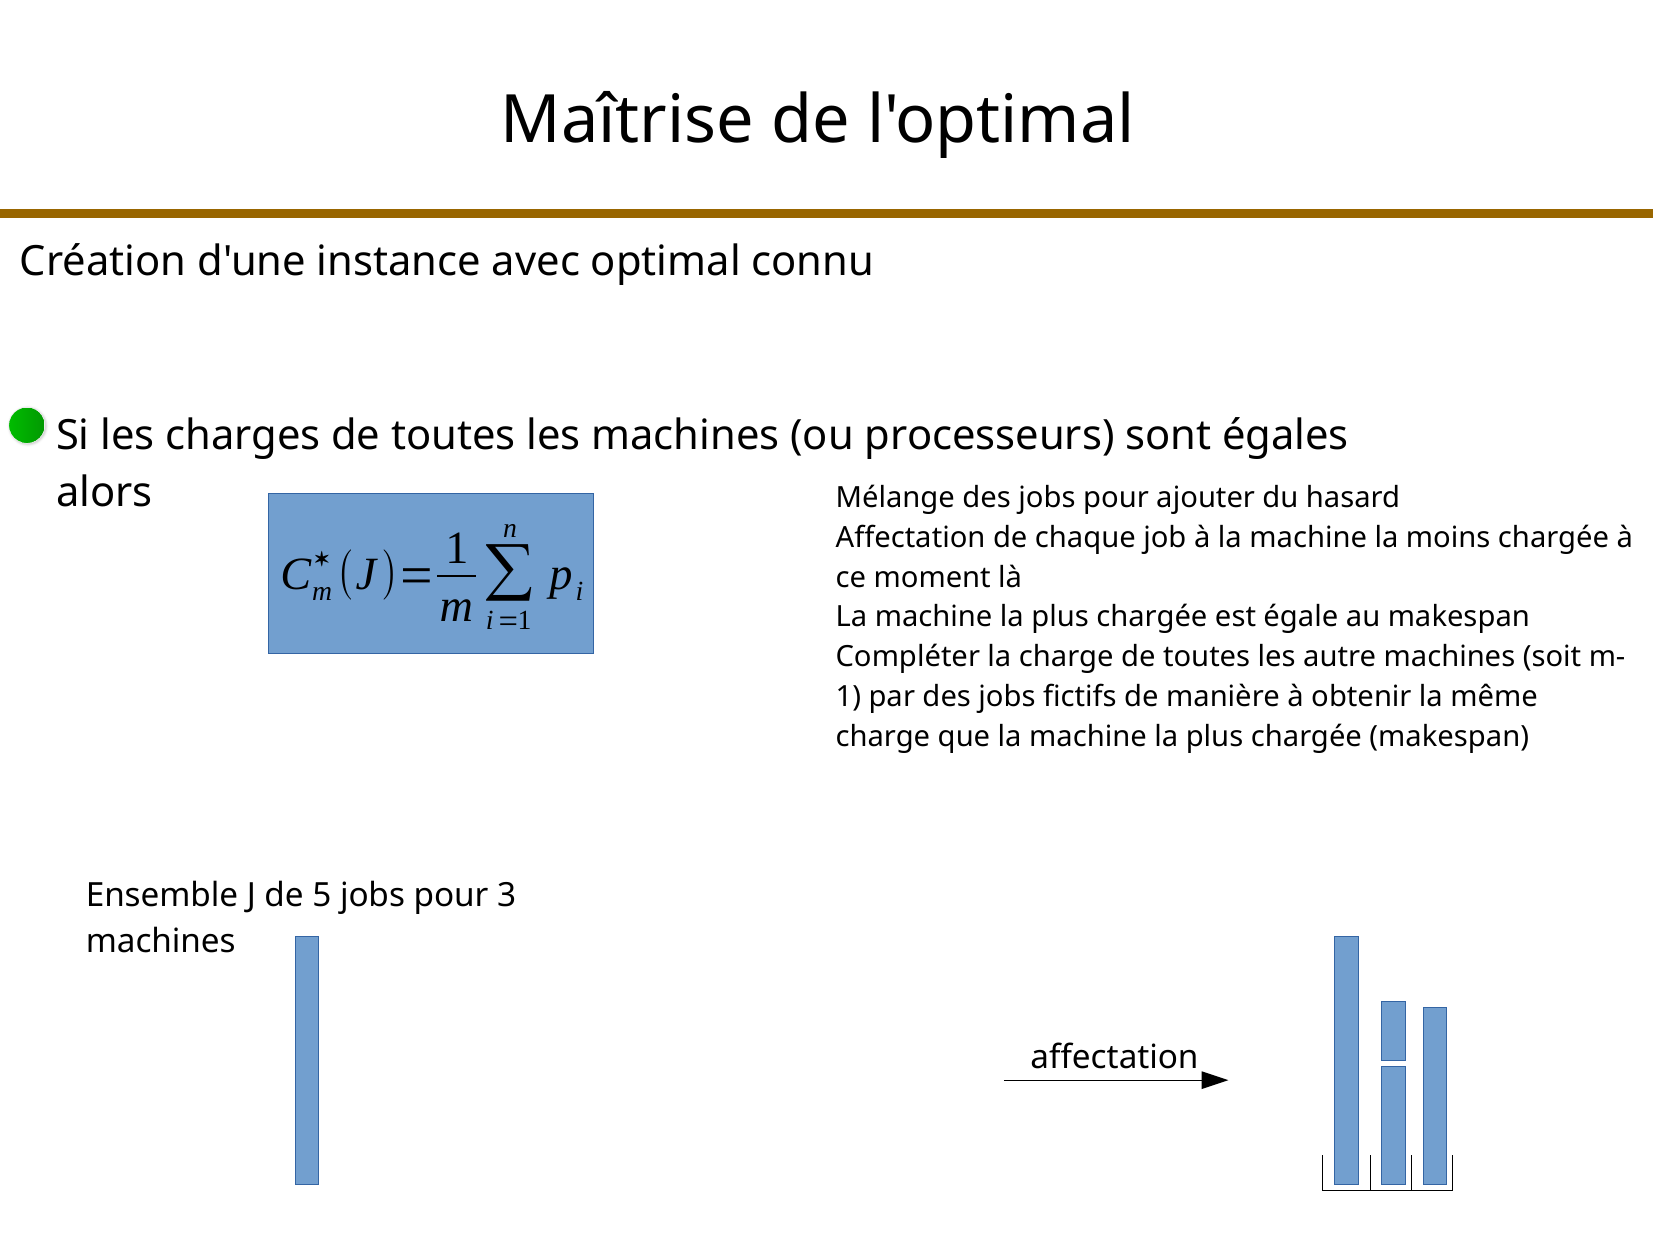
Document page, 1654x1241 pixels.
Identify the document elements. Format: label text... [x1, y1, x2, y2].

text_box Création d'une instance avec optimal connu [4, 222, 922, 382]
text_box [1381, 1001, 1406, 1061]
text_box Mélange des jobs pour ajouter du hasard Affectation de chaque job à la machine la moins chargée à ce moment là La machine la plus chargée est égale au makespan Compléter la charge de toutes les autre machines (soit m-1) par des jobs fictifs de manière à obtenir la même charge que la machine la plus chargée (makespan) [820, 468, 1654, 721]
text_box affectation [1015, 1025, 1217, 1081]
text_box [268, 636, 594, 654]
text_box [1334, 936, 1359, 1185]
text_box Ensemble J de 5 jobs pour 3 machines [70, 863, 674, 994]
text_box Si les charges de toutes les machines (ou processeurs) sont égales alors [41, 397, 1441, 471]
text_box [1423, 1007, 1447, 1185]
title Maîtrise de l'optimal [82, 46, 1571, 187]
text_box [1381, 1066, 1406, 1185]
picture [6, 405, 50, 447]
text_box [268, 493, 594, 511]
text_box [295, 994, 319, 1185]
picture [268, 511, 594, 636]
